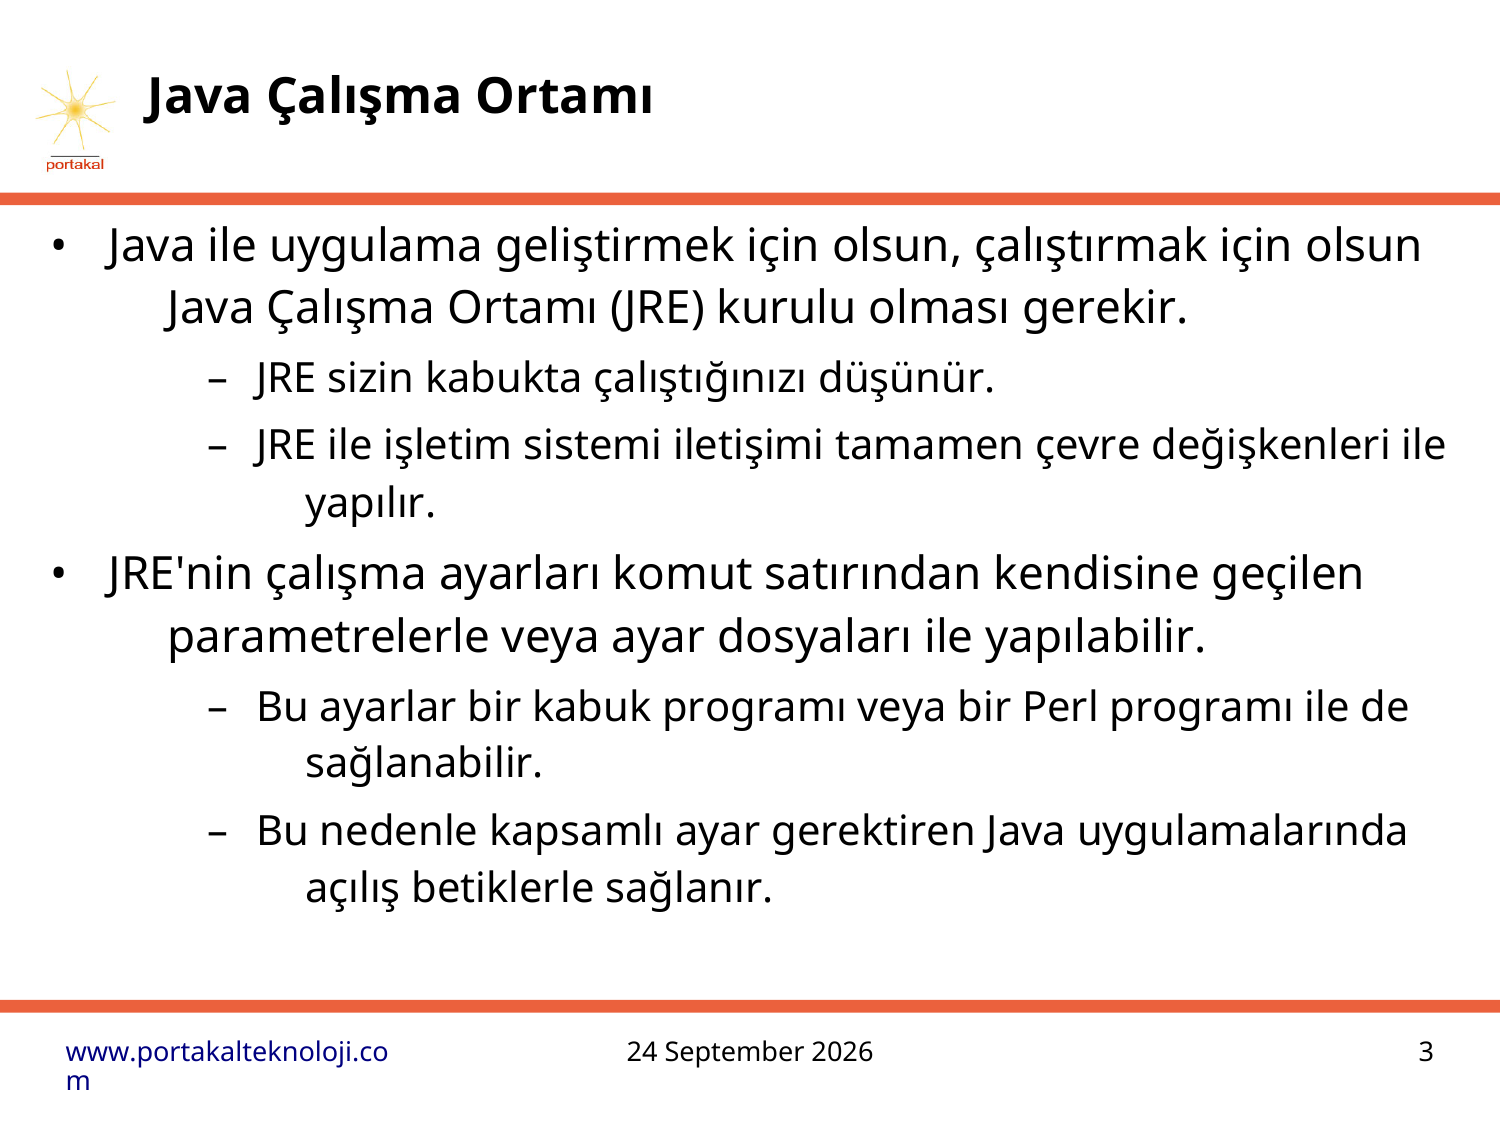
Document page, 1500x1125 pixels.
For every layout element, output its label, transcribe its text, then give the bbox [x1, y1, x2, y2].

picture [29, 5, 120, 184]
title Java Çalışma Ortamı [147, 7, 1450, 181]
list Java ile uygulama geliştirmek için olsun, çalıştırmak için olsun Java Çalışma Ortamı (JRE) kurulu olması gerekir. JRE sizin kabukta çalıştığınızı düşünür. JRE ile işletim sistemi iletişimi tamamen çevre değişkenleri ile yapılır. JRE'nin çalışma ayarları komut satırından kendisine geçilen parametrelerle veya ayar dosyaları ile yapılabilir. Bu ayarlar bir kabuk programı veya bir Perl programı ile de sağlanabilir. Bu nedenle kapsamlı ayar gerektiren Java uygulamalarında açılış betiklerle sağlanır. [50, 212, 1450, 888]
